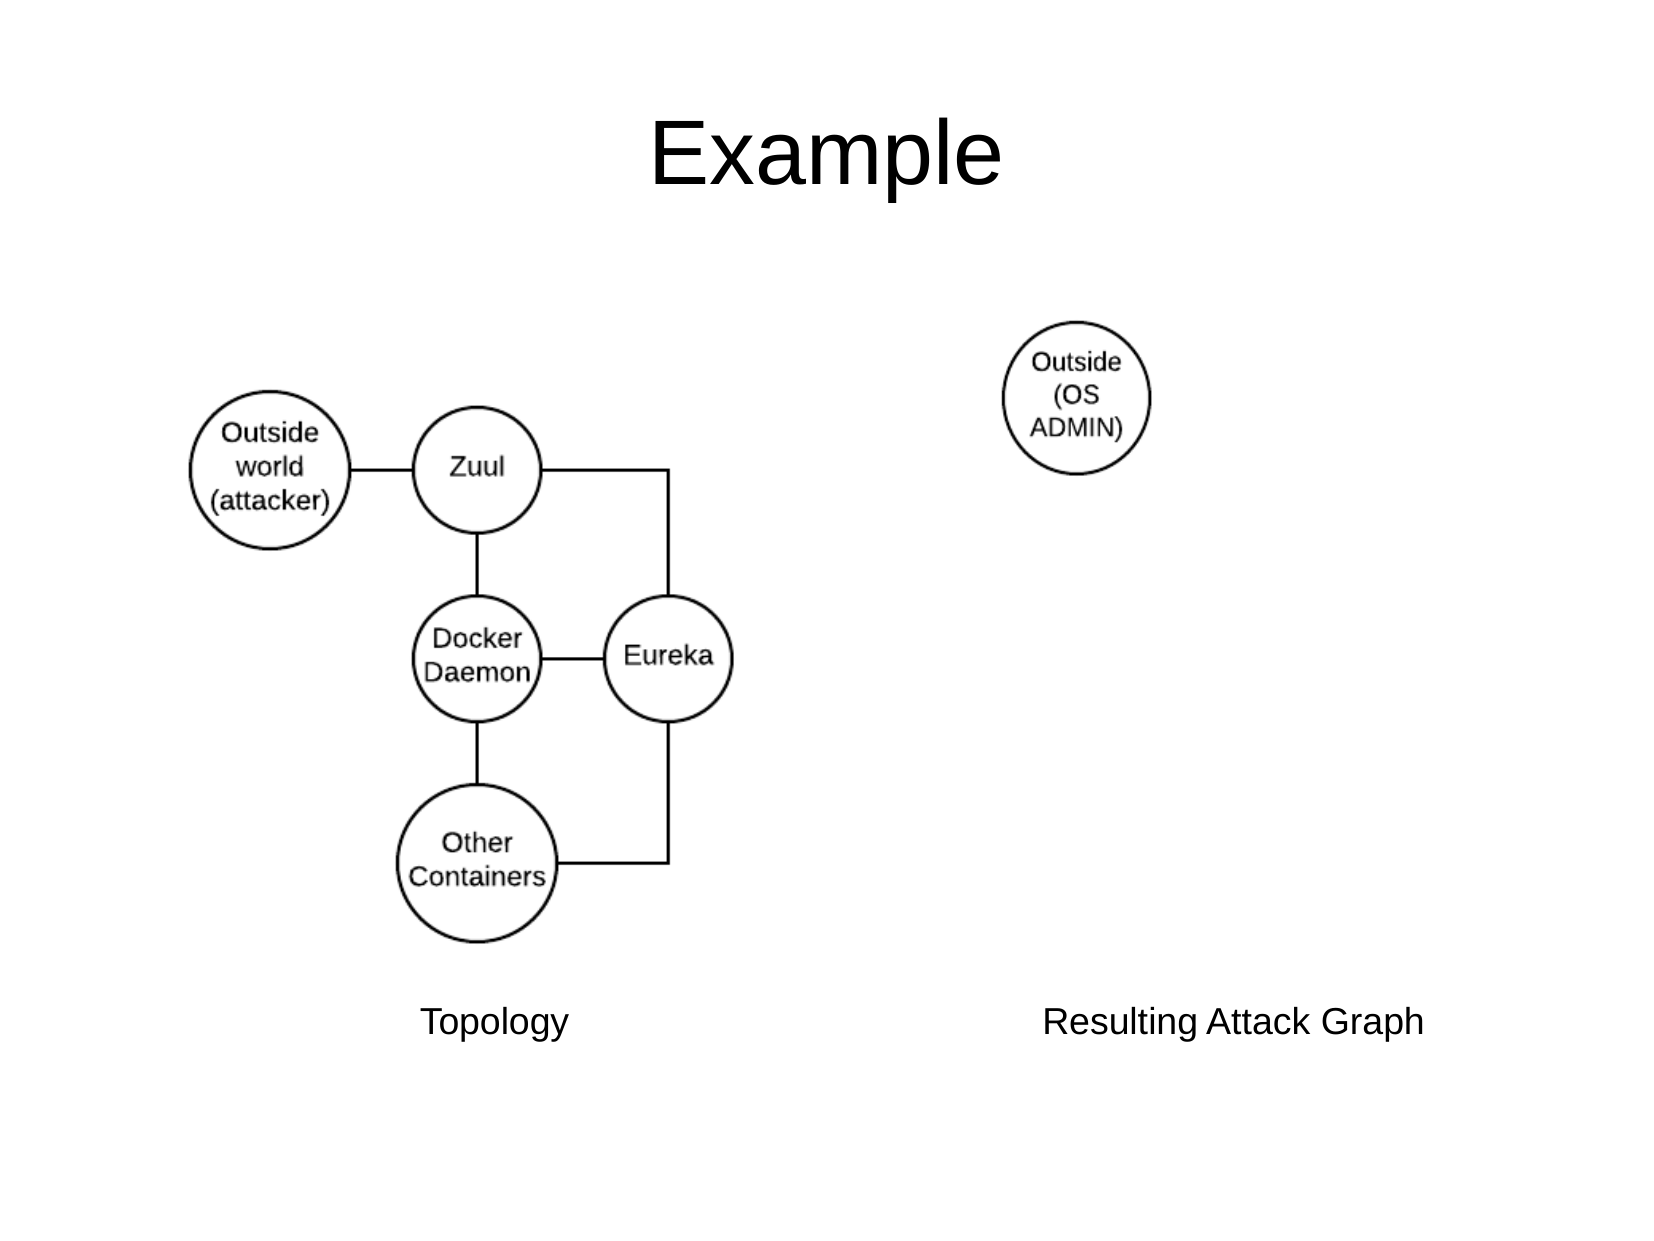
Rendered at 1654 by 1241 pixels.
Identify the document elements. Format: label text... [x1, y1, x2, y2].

picture [127, 329, 796, 1006]
picture [945, 262, 1531, 1021]
text_box Topology [405, 993, 931, 1051]
title Example [82, 49, 1571, 257]
text_box Resulting Attack Graph [1027, 993, 1441, 1051]
